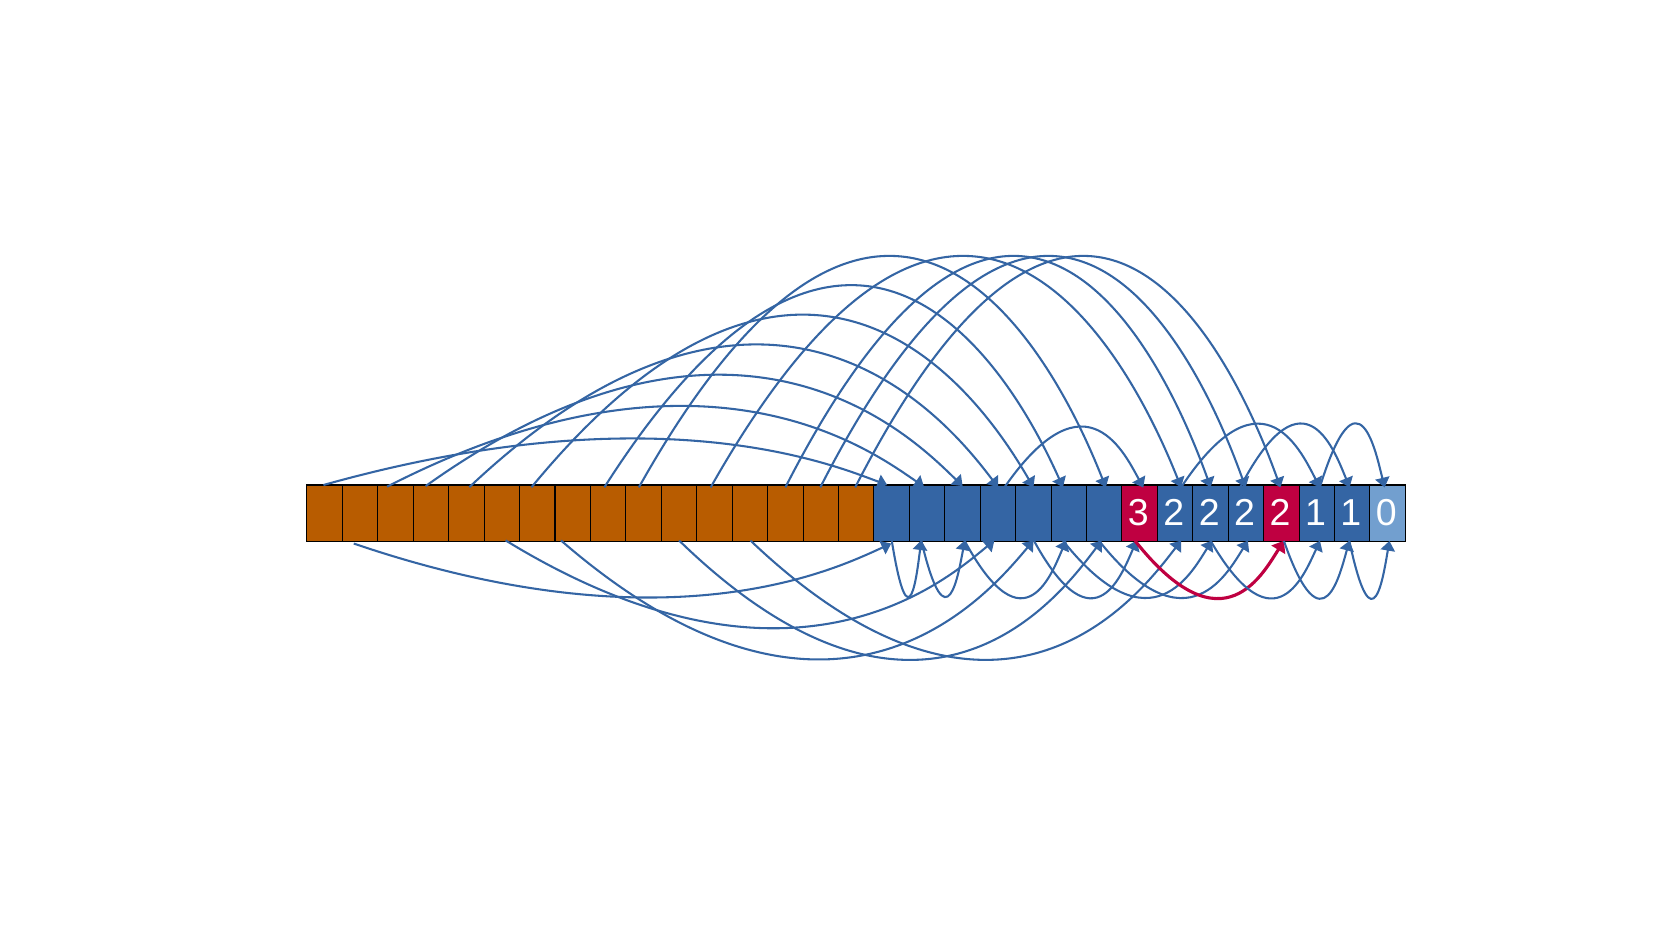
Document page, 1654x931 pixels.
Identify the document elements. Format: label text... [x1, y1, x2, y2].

table_header 2 [1229, 486, 1263, 541]
table_header [697, 486, 732, 541]
table_header [874, 486, 909, 541]
table_header [1087, 486, 1121, 541]
table_header [981, 486, 1015, 541]
table_header [945, 486, 980, 541]
table_header [804, 486, 838, 541]
table_header [1016, 486, 1051, 541]
table_header 0 [1370, 486, 1405, 541]
table_header 1 [1335, 486, 1369, 541]
table_header [626, 486, 661, 541]
table_header [449, 486, 484, 541]
table_header [414, 486, 448, 541]
table_header [556, 486, 590, 541]
table_header 1 [1300, 486, 1334, 541]
table_header 2 [1158, 486, 1192, 541]
table_header [839, 486, 873, 541]
table_header 2 [1193, 486, 1228, 541]
table_header [910, 486, 944, 541]
table_header 3 [1122, 486, 1157, 541]
table_header [485, 486, 519, 541]
table_header [662, 486, 696, 541]
table_header [1052, 486, 1086, 541]
table_header [378, 486, 413, 541]
table_header [307, 486, 342, 541]
table_header [768, 486, 803, 541]
table_header [520, 486, 554, 541]
table_header [733, 486, 767, 541]
table_header [591, 486, 625, 541]
table_header 2 [1264, 486, 1299, 541]
table_header [343, 486, 377, 541]
